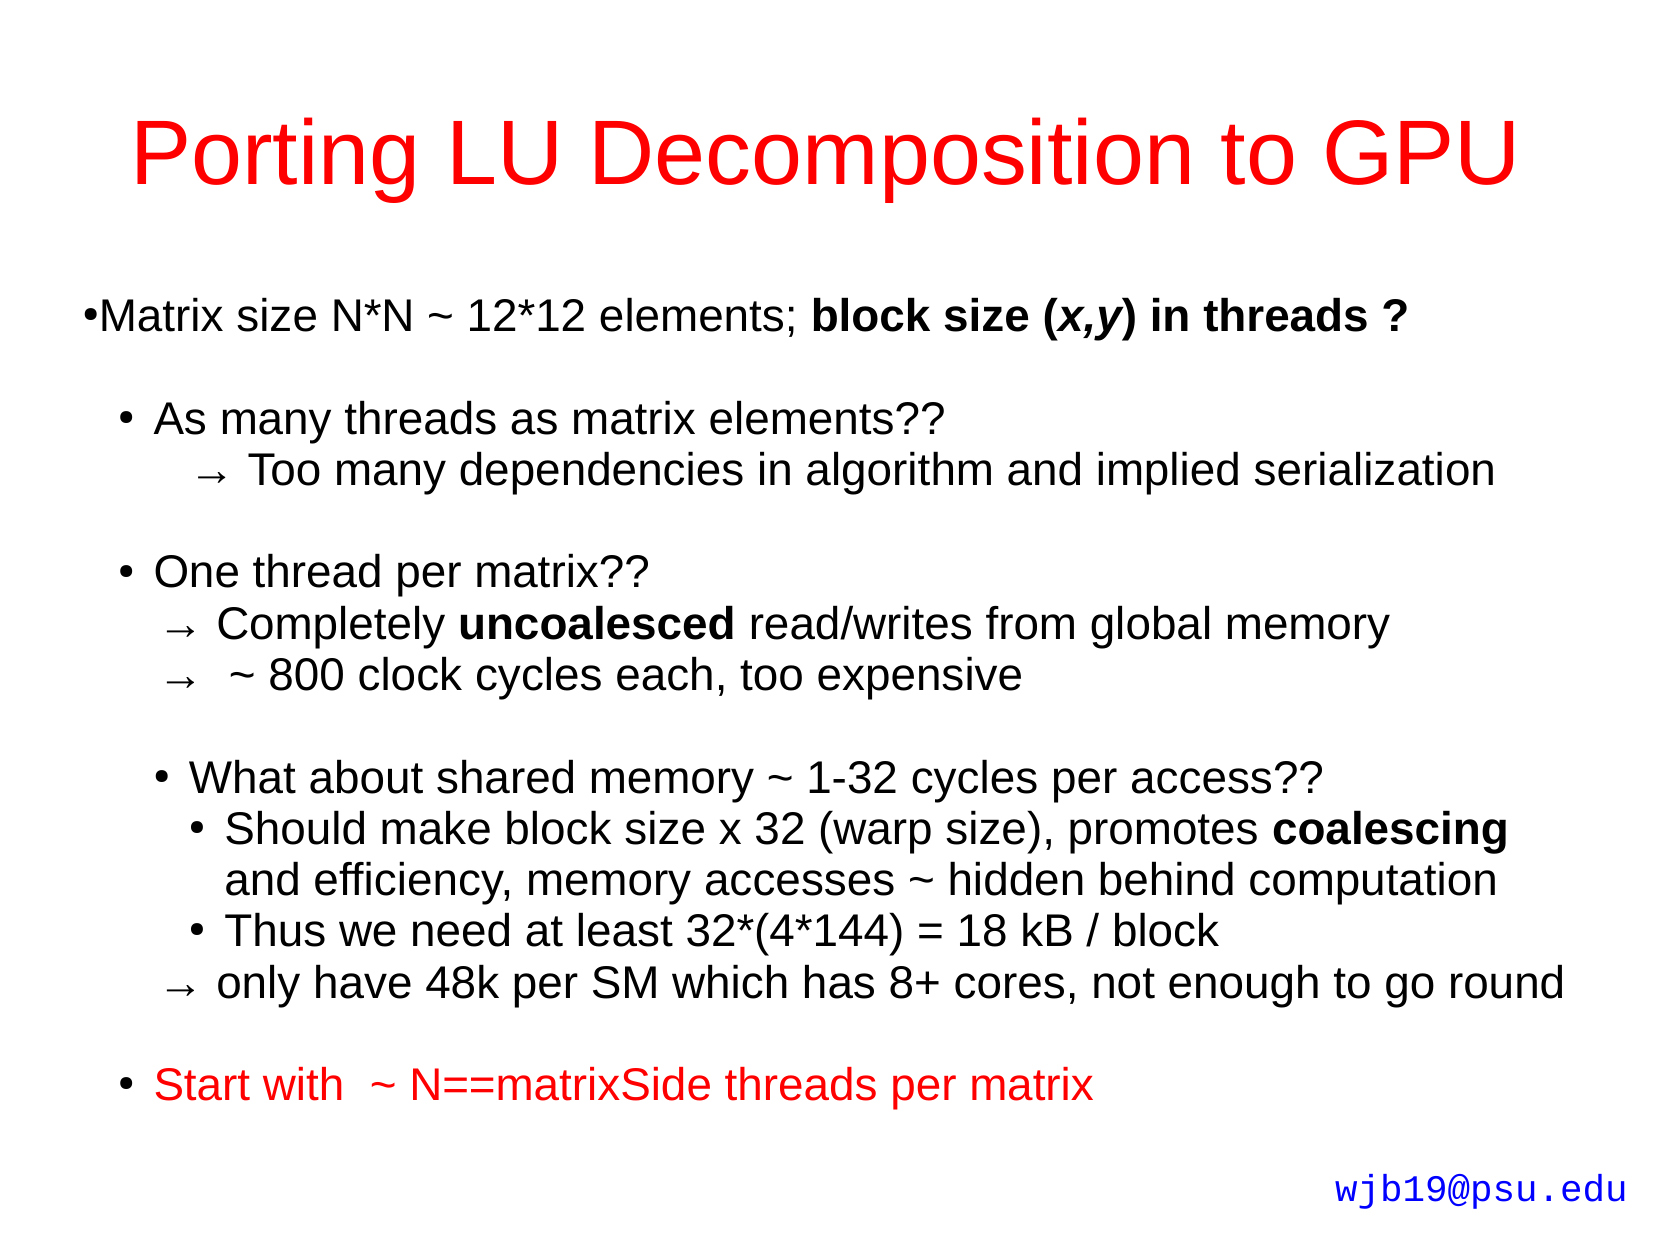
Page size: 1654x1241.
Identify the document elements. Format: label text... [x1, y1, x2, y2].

subtitle Matrix size N*N ~ 12*12 elements; block size (x,y) in threads ? As many threads as matrix elements?? → Too many dependencies in algorithm and implied serialization One thread per matrix?? → Completely uncoalesced read/writes from global memory → ~ 800 clock cycles each, too expensive What about shared memory ~ 1-32 cycles per access?? Should make block size x 32 (warp size), promotes coalescing and efficiency, memory accesses ~ hidden behind computation Thus we need at least 32*(4*144) = 18 kB / block → only have 48k per SM which has 8+ cores, not enough to go round Start with ~ N==matrixSide threads per matrix [82, 290, 1571, 1111]
text_box wjb19@psu.edu [1320, 1162, 1643, 1220]
title Porting LU Decomposition to GPU [82, 49, 1571, 257]
